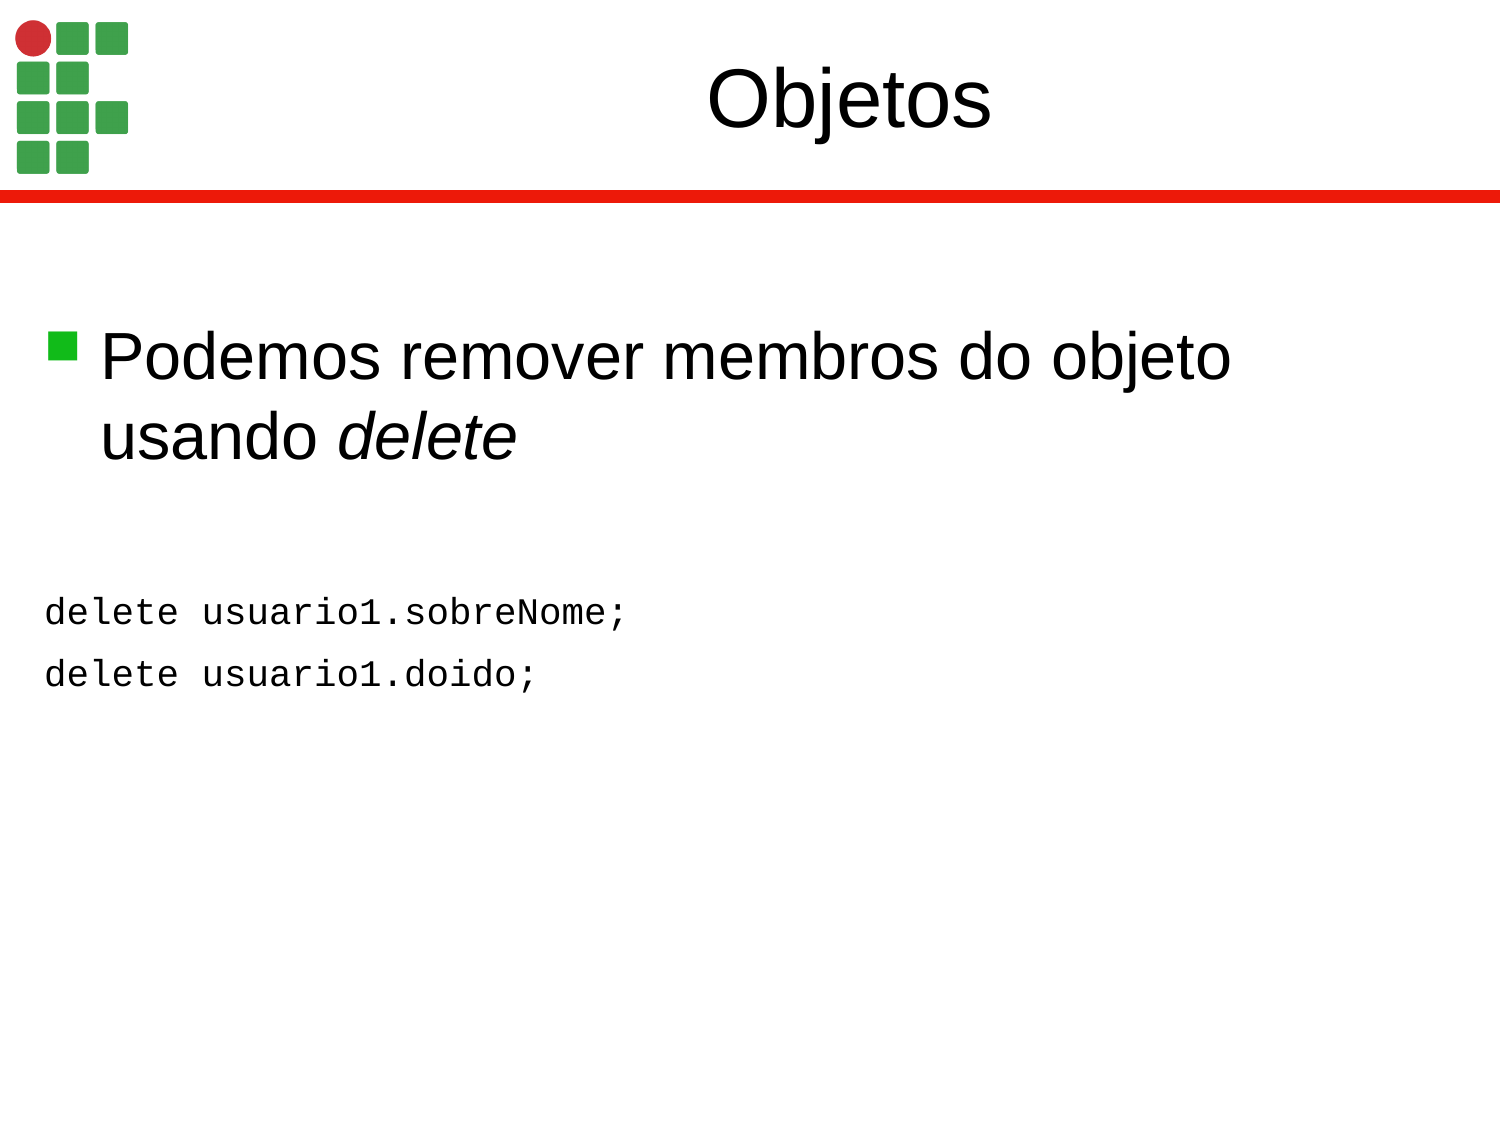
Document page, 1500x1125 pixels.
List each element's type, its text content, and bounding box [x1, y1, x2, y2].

title Objetos [230, 0, 1471, 202]
picture [14, 16, 130, 178]
list Podemos remover membros do objeto usando delete delete usuario1.sobreNome; delete usuario1.doido; [29, 207, 1471, 1087]
